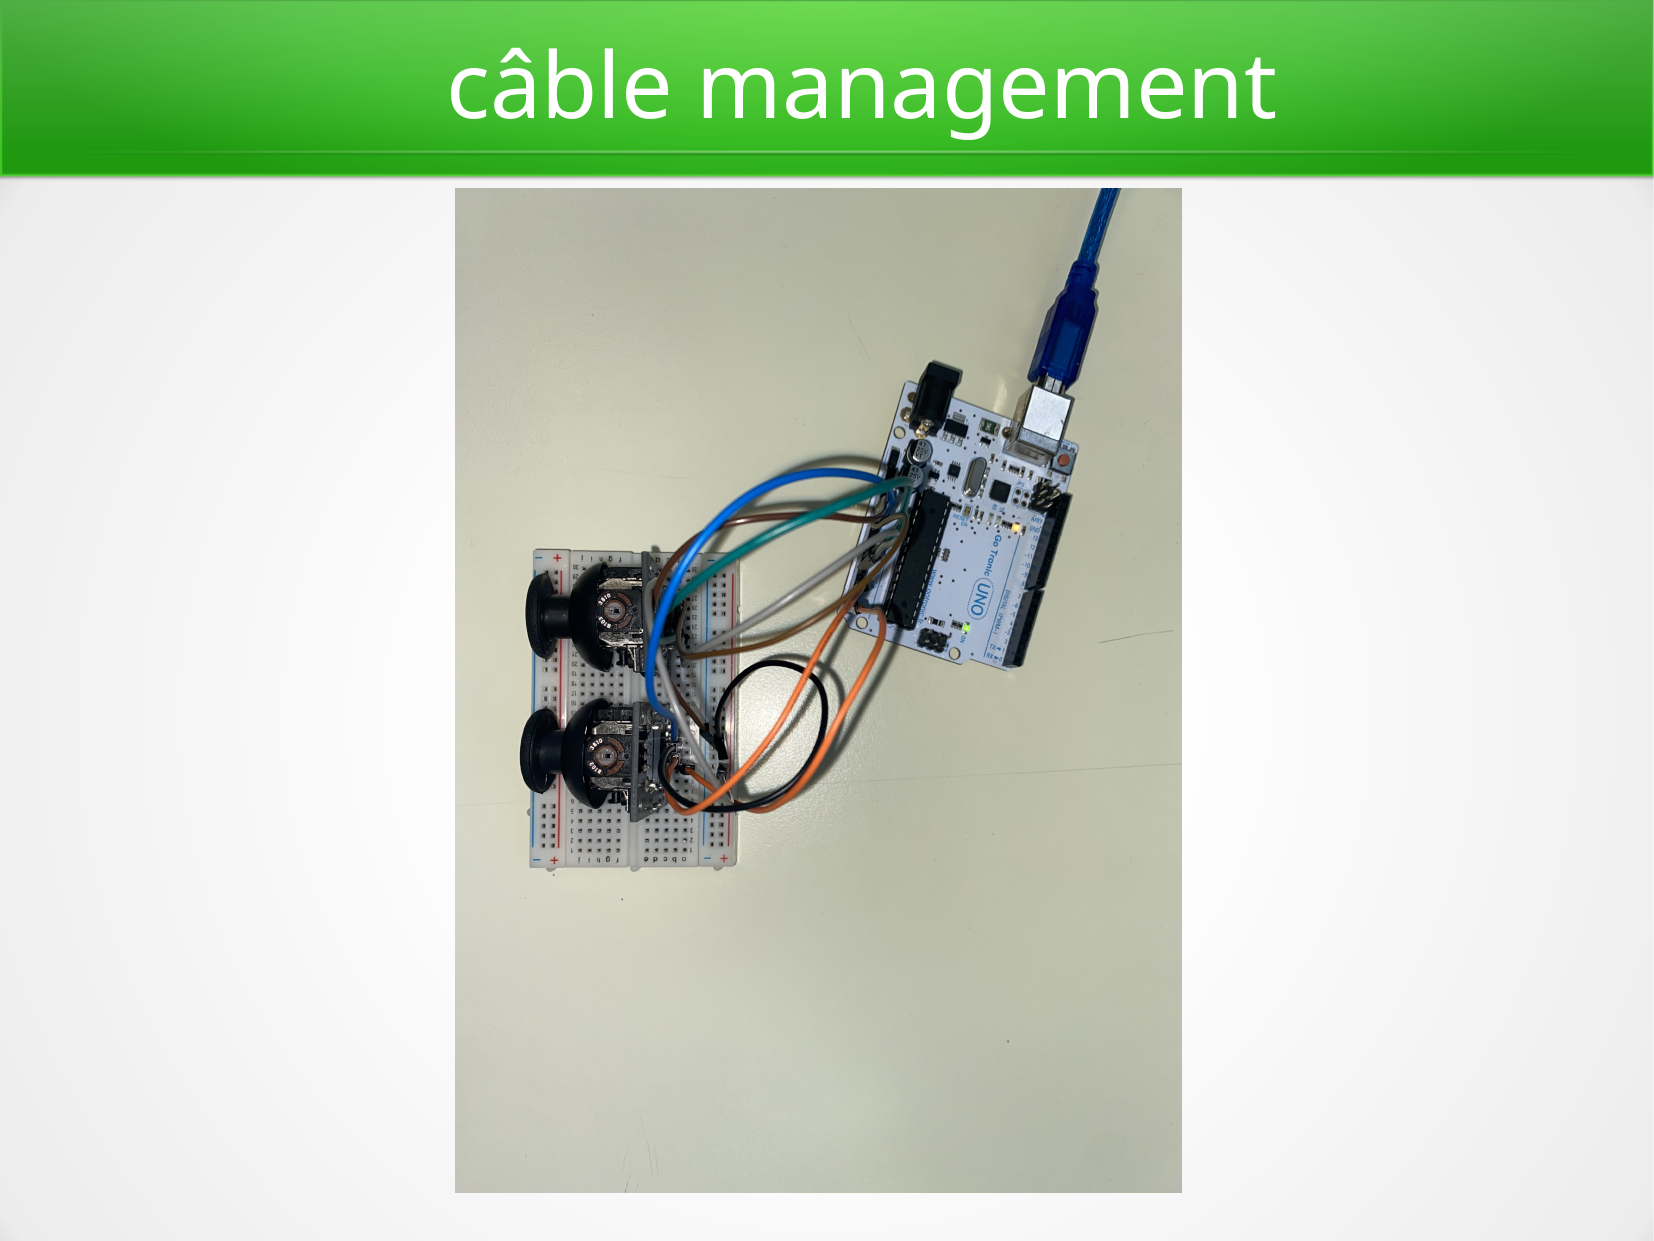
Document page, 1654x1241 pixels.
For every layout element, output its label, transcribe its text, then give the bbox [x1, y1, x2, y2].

title câble management [82, 11, 1571, 154]
picture [0, 0, 1654, 1241]
